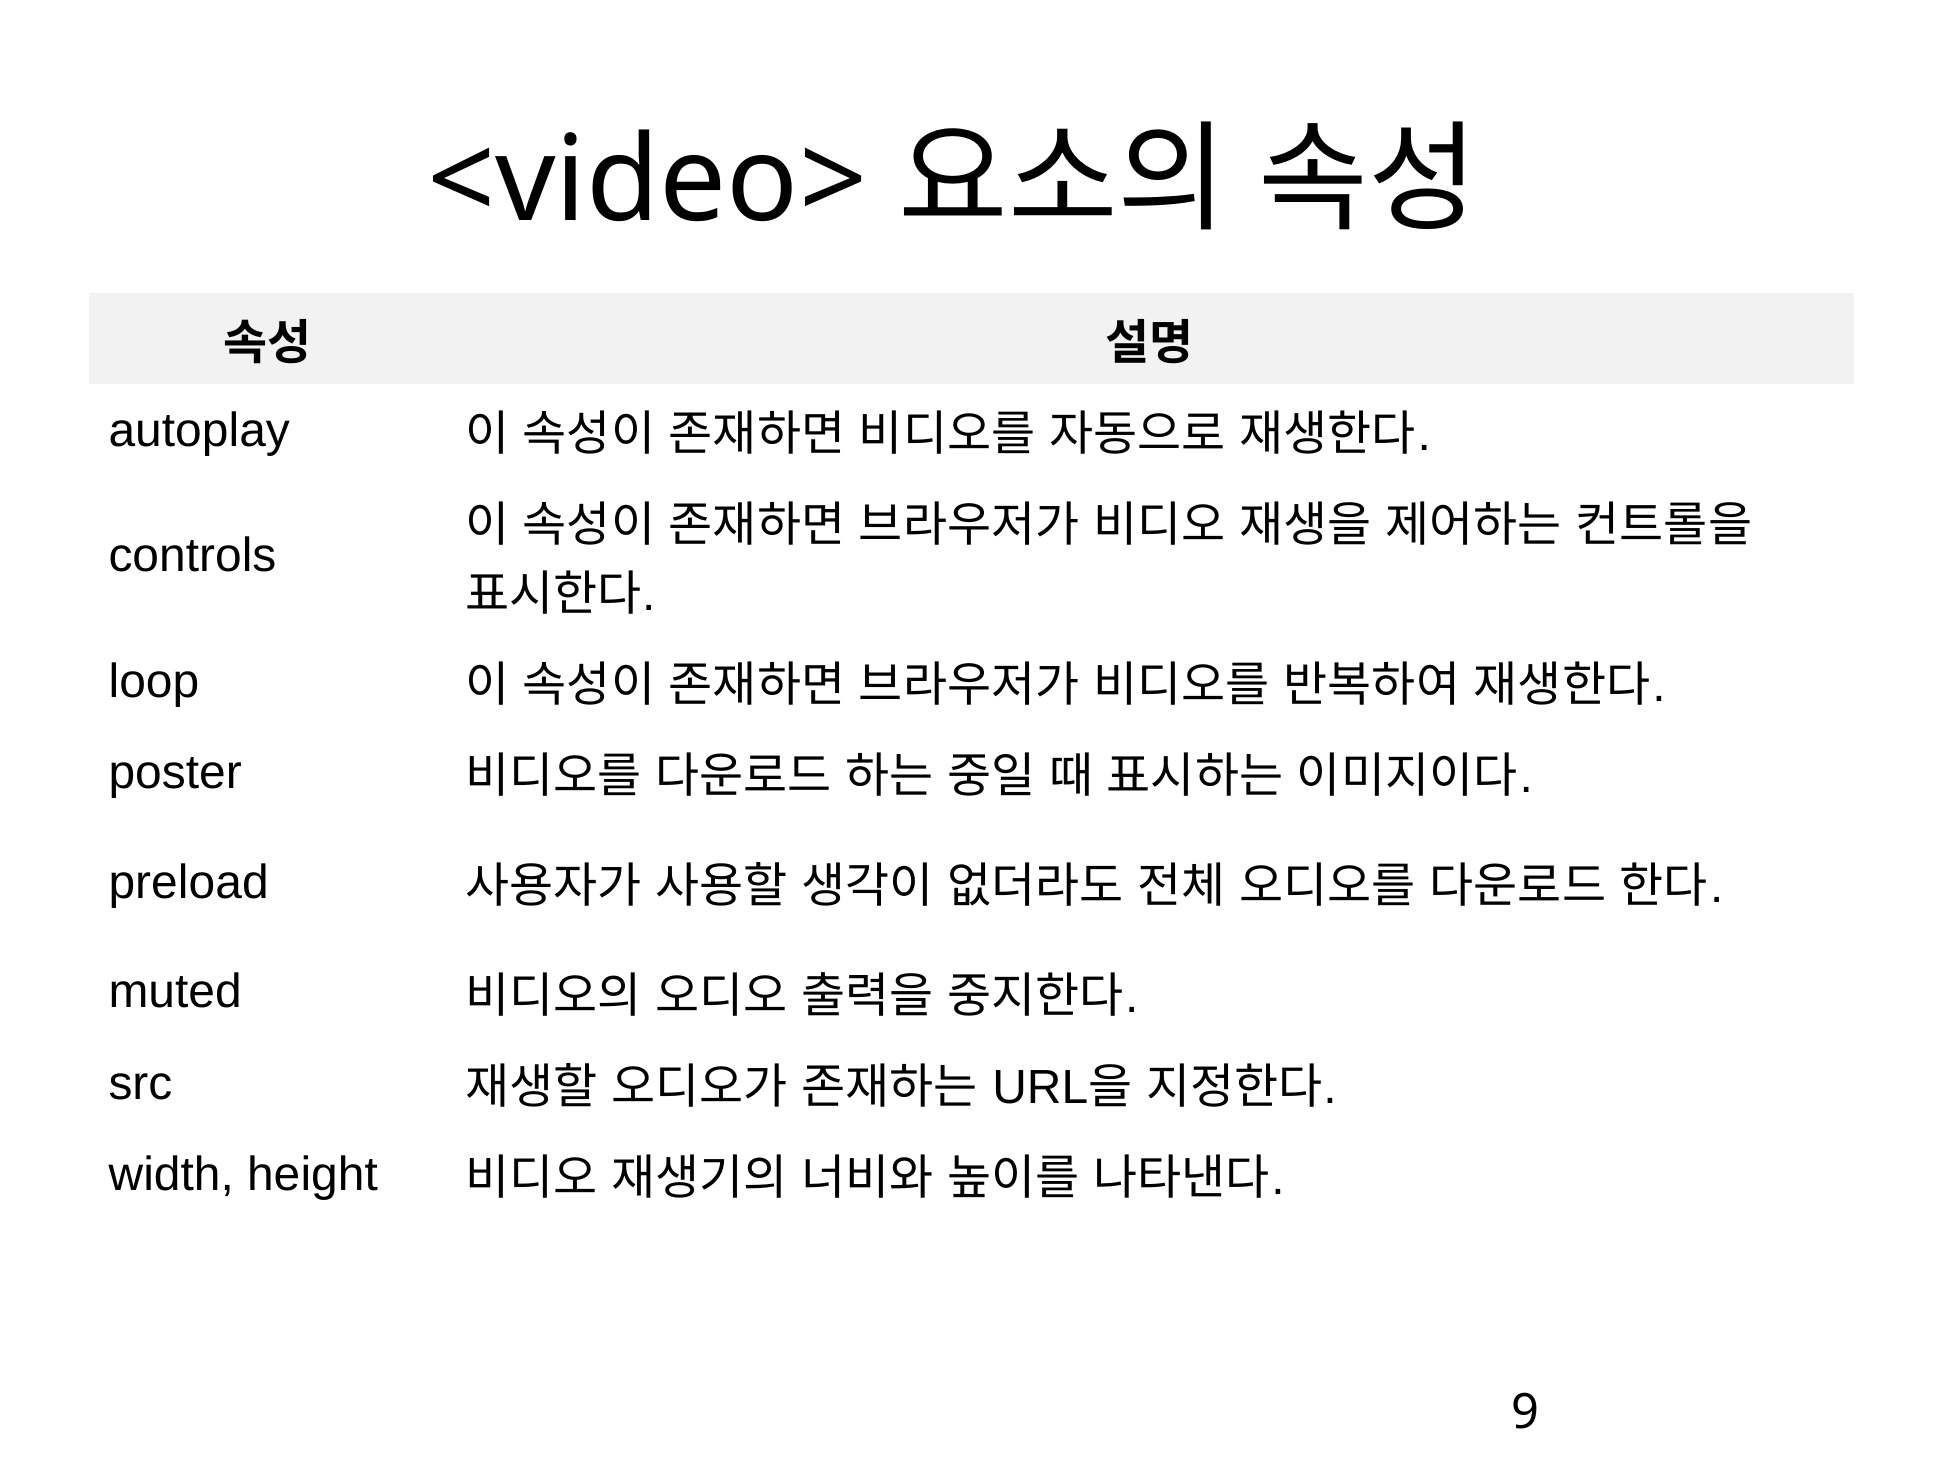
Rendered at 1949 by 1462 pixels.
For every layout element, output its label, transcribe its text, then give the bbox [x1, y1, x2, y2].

table_cell src [89, 1037, 446, 1128]
table_cell loop [89, 635, 446, 726]
table_cell autoplay [89, 384, 446, 475]
table_cell preload [89, 818, 446, 946]
title <video> 요소의 속성 [156, 92, 1749, 255]
table_cell 비디오 재생기의 너비와 높이를 나타낸다. [446, 1128, 1854, 1219]
table_cell controls [89, 475, 446, 635]
table_cell 이 속성이 존재하면 비디오를 자동으로 재생한다. [446, 384, 1854, 475]
table_cell 이 속성이 존재하면 브라우저가 비디오 재생을 제어하는 컨트롤을 표시한다. [446, 475, 1854, 635]
table_cell 사용자가 사용할 생각이 없더라도 전체 오디오를 다운로드 한다. [446, 818, 1854, 946]
table_cell 비디오의 오디오 출력을 중지한다. [446, 946, 1854, 1037]
table_header 설명 [446, 293, 1854, 384]
table_cell width, height [89, 1128, 446, 1219]
table_cell 재생할 오디오가 존재하는 URL을 지정한다. [446, 1037, 1854, 1128]
table_header 속성 [89, 293, 446, 384]
table_cell 이 속성이 존재하면 브라우저가 비디오를 반복하여 재생한다. [446, 635, 1854, 726]
table_cell poster [89, 726, 446, 818]
slide_number <숫자> [1496, 1372, 1899, 1462]
table_cell muted [89, 946, 446, 1037]
table_cell 비디오를 다운로드 하는 중일 때 표시하는 이미지이다. [446, 726, 1854, 818]
